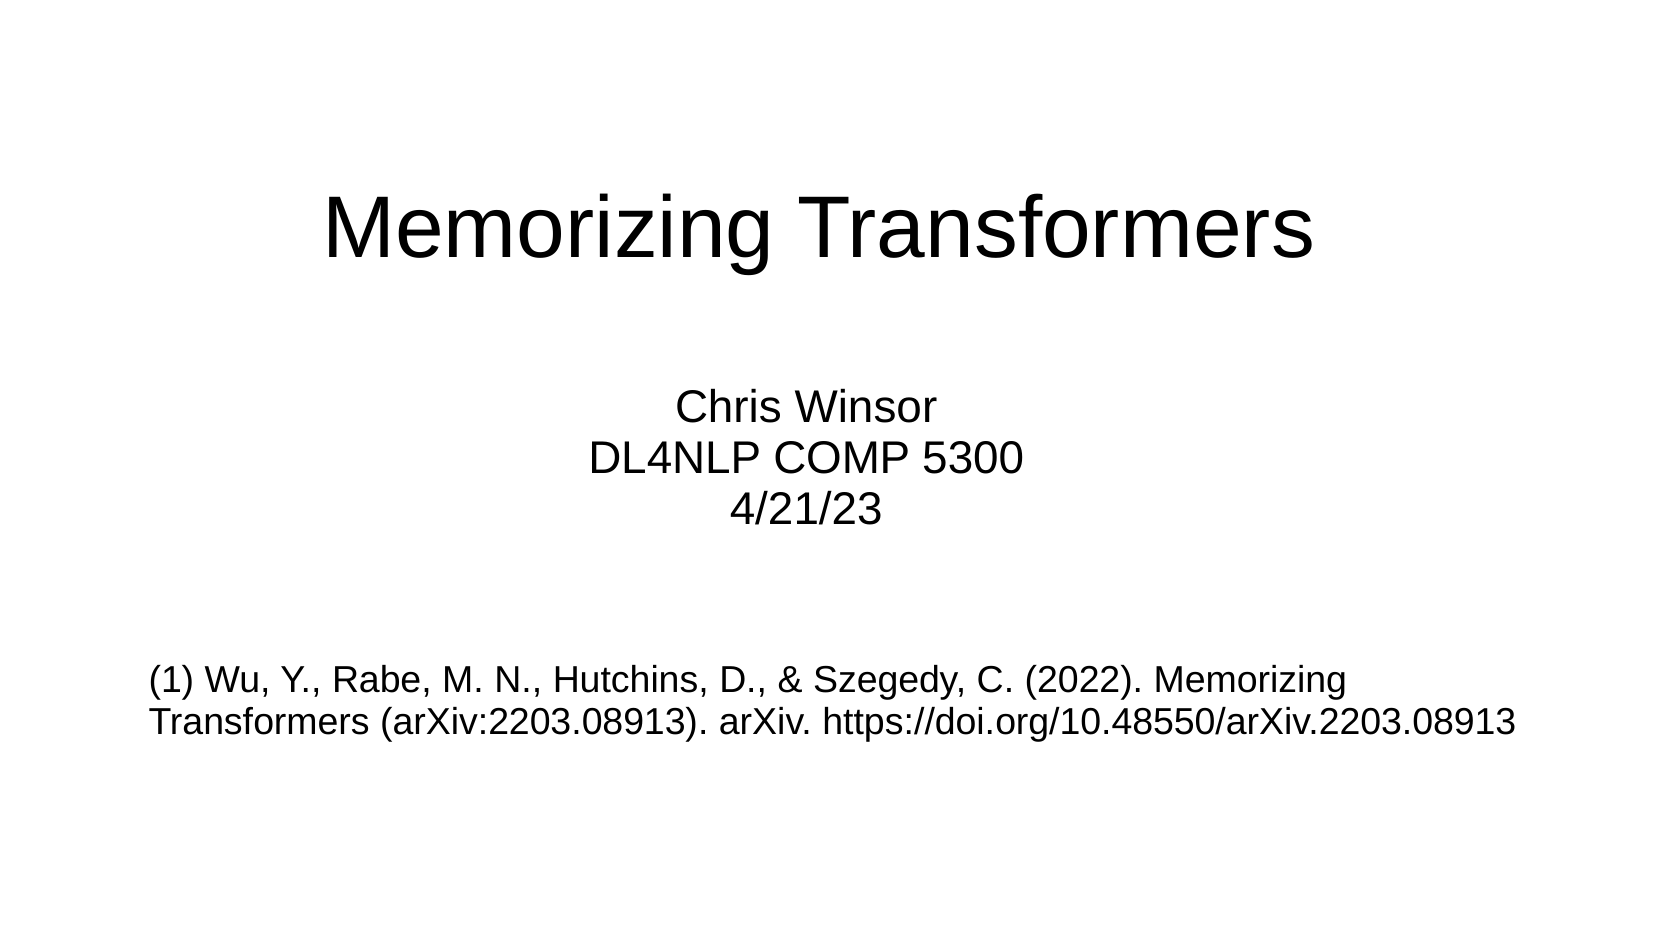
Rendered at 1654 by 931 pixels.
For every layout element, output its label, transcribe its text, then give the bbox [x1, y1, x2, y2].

text_box (1) Wu, Y., Rabe, M. N., Hutchins, D., & Szegedy, C. (2022). Memorizing Transformers (arXiv:2203.08913). arXiv. https://doi.org/10.48550/arXiv.2203.08913 [133, 651, 1538, 751]
subtitle Chris Winsor DL4NLP COMP 5300 4/21/23 [112, 375, 1501, 540]
title Memorizing Transformers [75, 150, 1564, 306]
